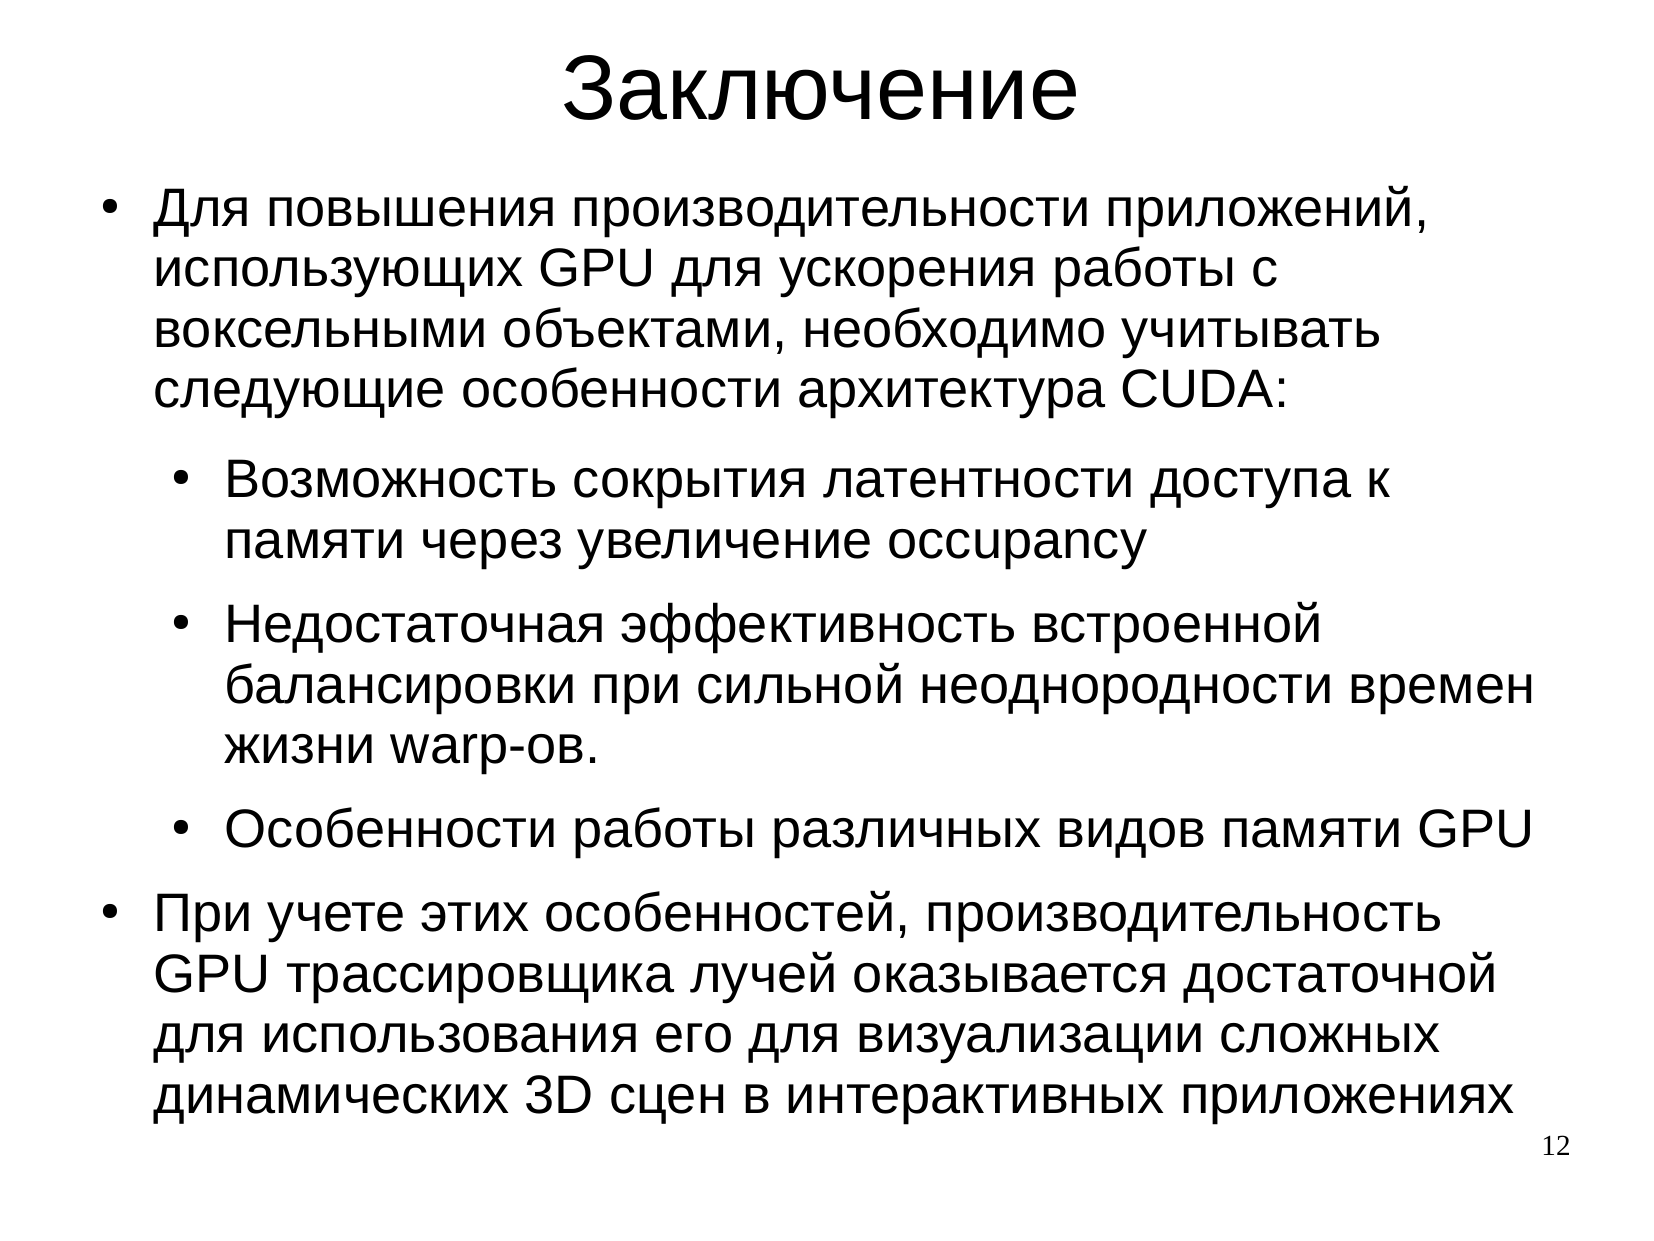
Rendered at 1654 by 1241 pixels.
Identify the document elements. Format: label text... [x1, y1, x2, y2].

title Заключение [76, 27, 1565, 148]
list Для повышения производительности приложений, использующих GPU для ускорения работы с воксельными объектами, необходимо учитывать следующие особенности архитектура CUDA: Возможность сокрытия латентности доступа к памяти через увеличение occupancy Недостаточная эффективность встроенной балансировки при сильной неоднородности времен жизни warp-ов. Особенности работы различных видов памяти GPU При учете этих особенностей, производительность GPU трассировщика лучей оказывается достаточной для использования его для визуализации сложных динамических 3D сцен в интерактивных приложениях [82, 177, 1571, 1126]
